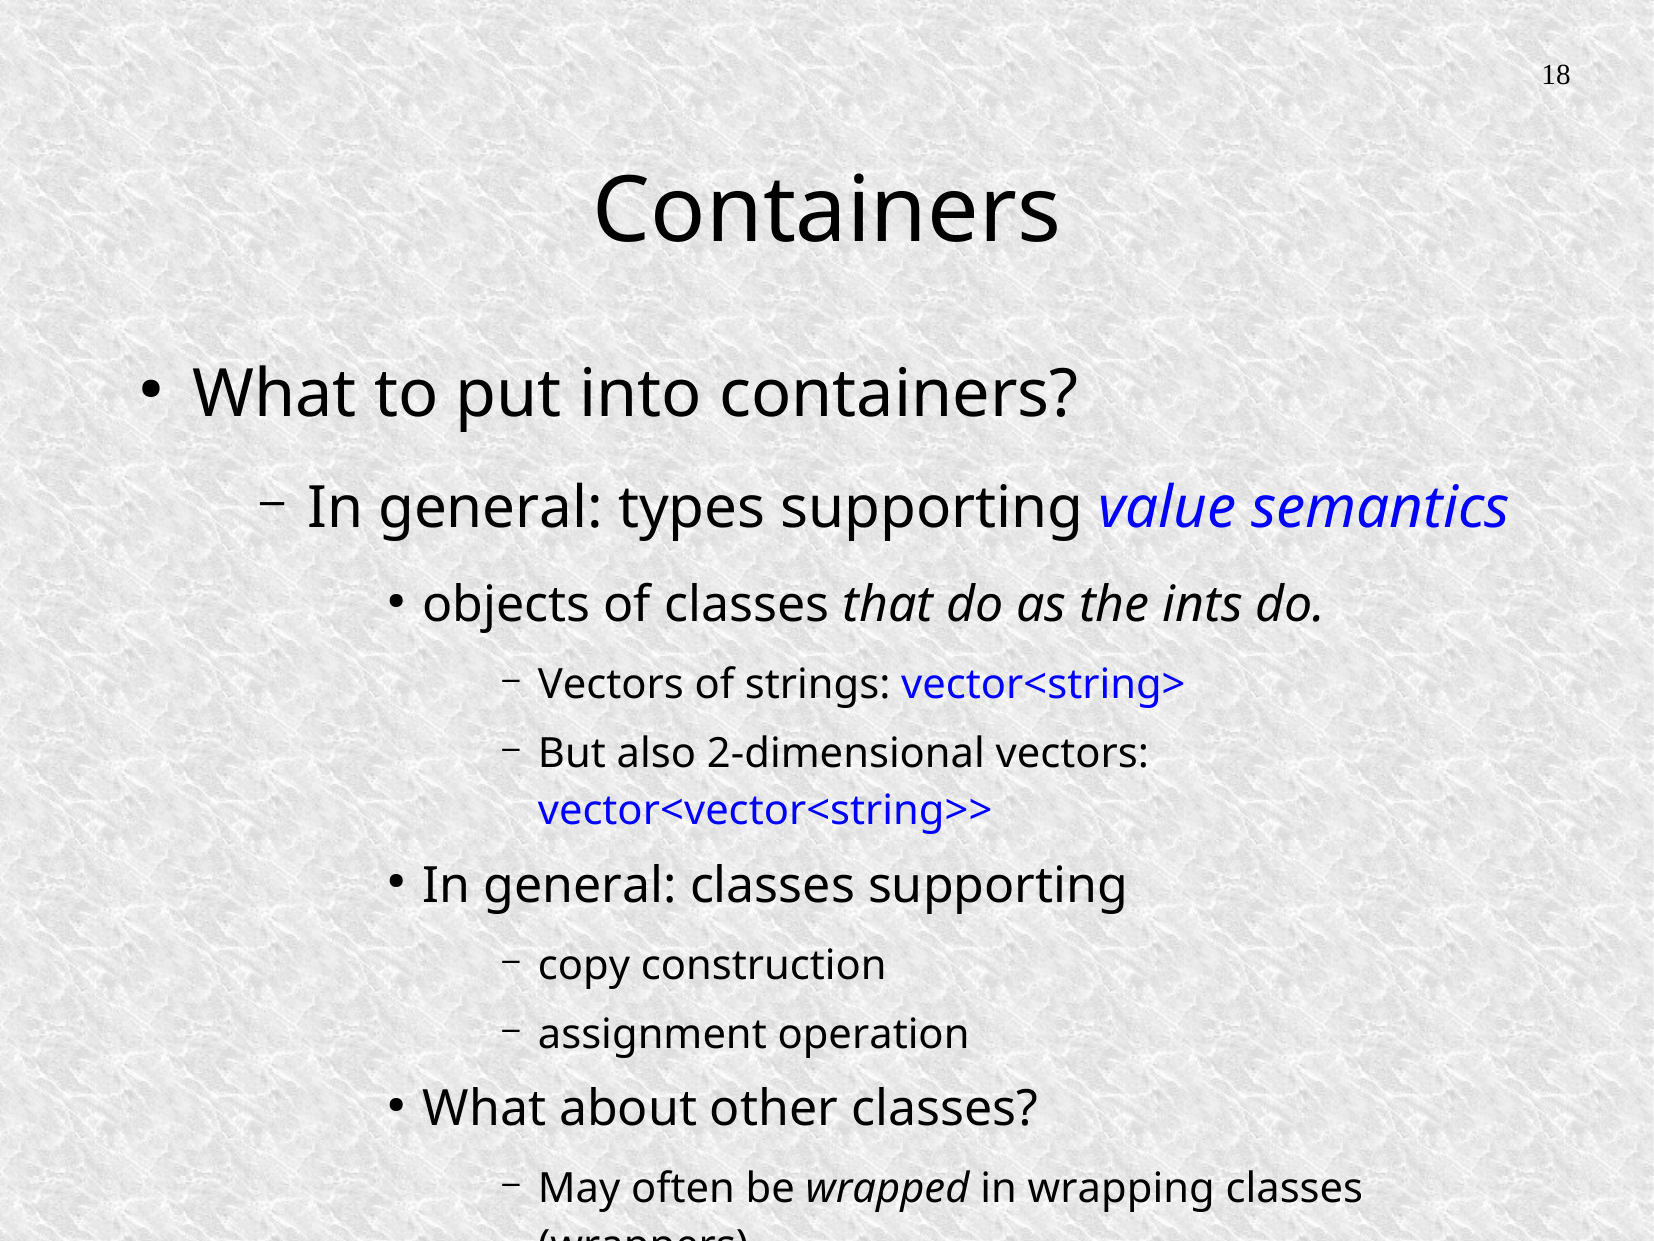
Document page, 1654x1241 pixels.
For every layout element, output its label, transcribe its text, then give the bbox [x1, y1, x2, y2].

picture [0, 0, 1654, 1241]
title Containers [121, 102, 1534, 311]
list What to put into containers? In general: types supporting value semantics objects of classes that do as the ints do. Vectors of strings: vector<string> But also 2-dimensional vectors: vector<vector<string>> In general: classes supporting copy construction assignment operation What about other classes? May often be wrapped in wrapping classes (wrappers) [121, 344, 1534, 1226]
